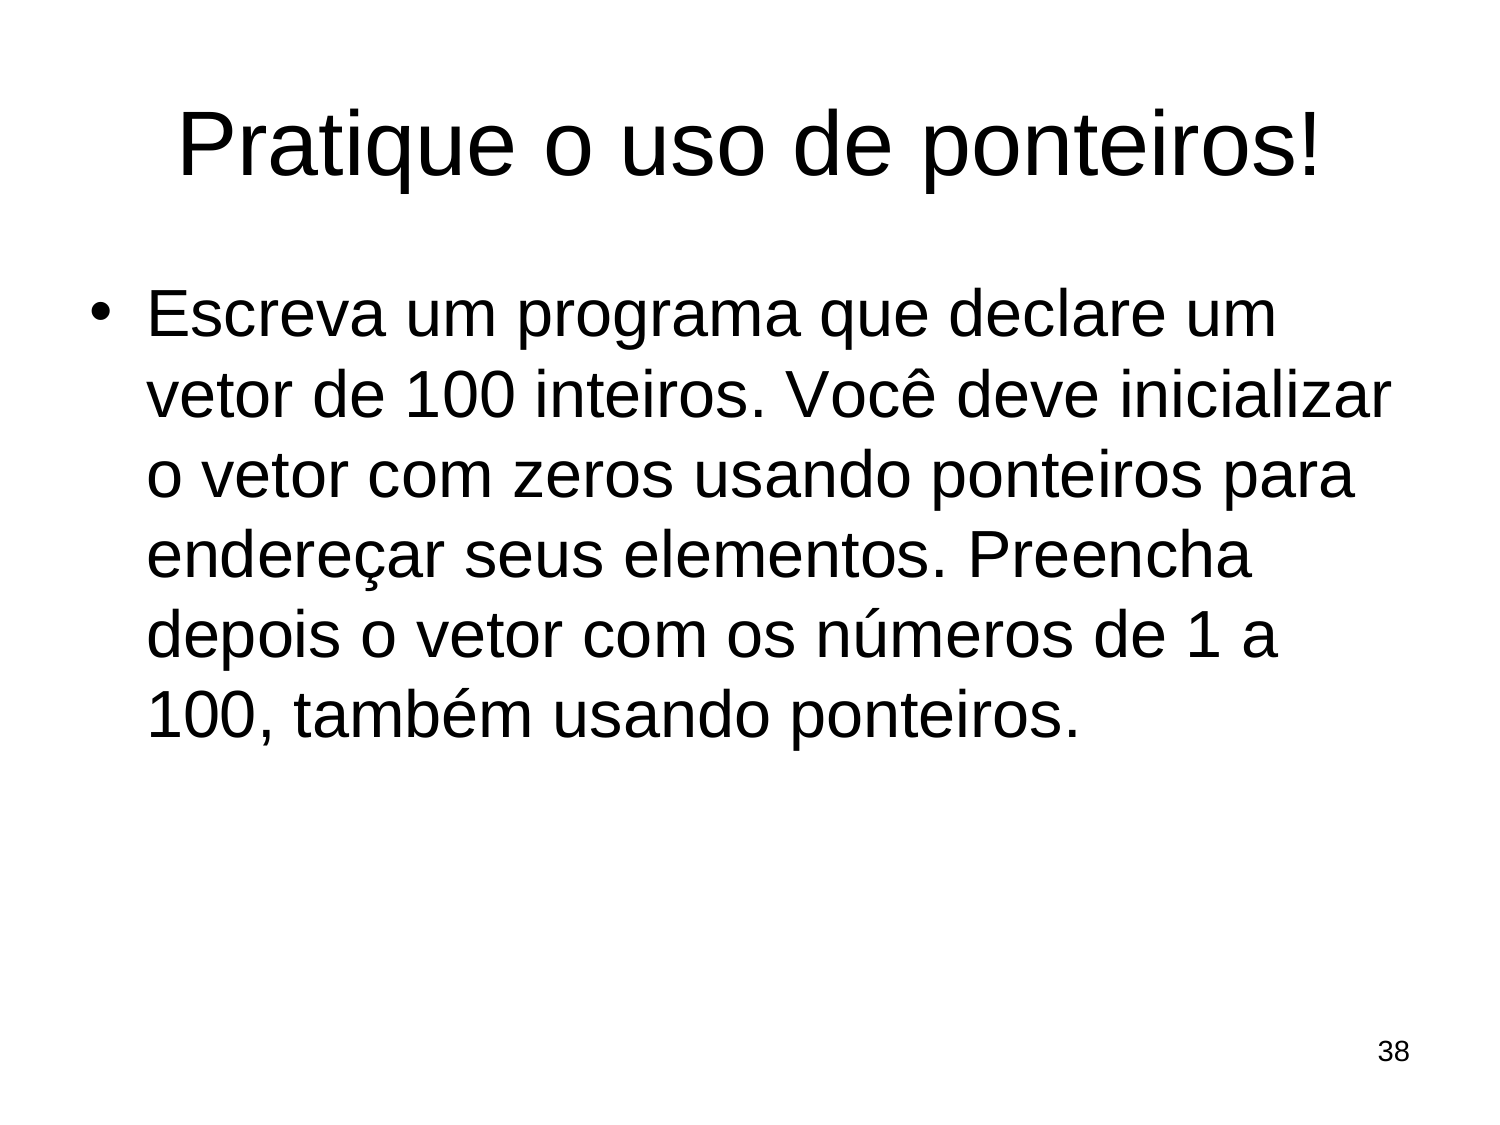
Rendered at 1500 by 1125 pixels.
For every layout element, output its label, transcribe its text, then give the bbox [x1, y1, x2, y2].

list Escreva um programa que declare um vetor de 100 inteiros. Você deve inicializar o vetor com zeros usando ponteiros para endereçar seus elementos. Preencha depois o vetor com os números de 1 a 100, também usando ponteiros. [75, 262, 1426, 1005]
title Pratique o uso de ponteiros! [75, 45, 1426, 233]
